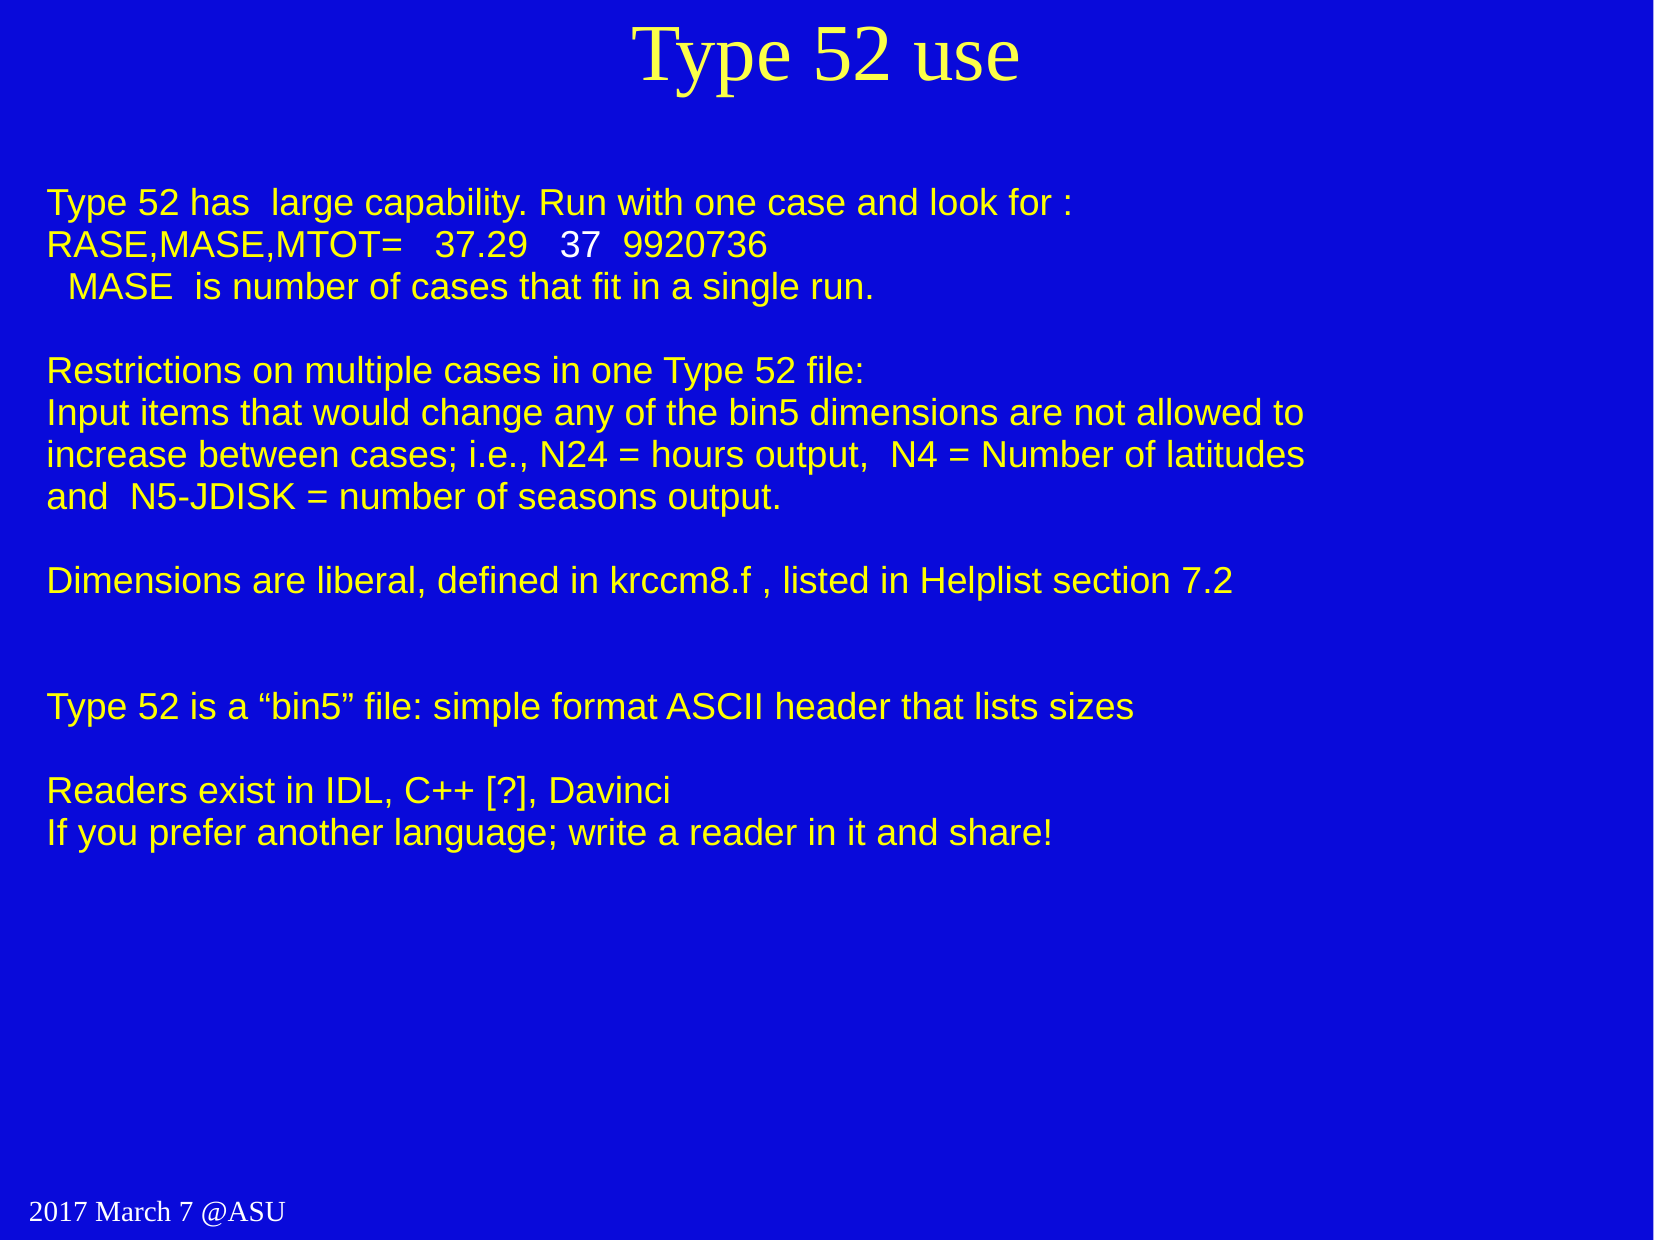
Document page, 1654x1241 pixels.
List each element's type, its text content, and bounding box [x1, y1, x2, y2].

text_box Type 52 has large capability. Run with one case and look for : RASE,MASE,MTOT= 37.29 37 9920736 MASE is number of cases that fit in a single run. Restrictions on multiple cases in one Type 52 file: Input items that would change any of the bin5 dimensions are not allowed to increase between cases; i.e., N24 = hours output, N4 = Number of latitudes and N5-JDISK = number of seasons output. Dimensions are liberal, defined in krccm8.f , listed in Helplist section 7.2 Type 52 is a “bin5” file: simple format ASCII header that lists sizes Readers exist in IDL, C++ [?], Davinci If you prefer another language; write a reader in it and share! [31, 90, 1581, 1116]
title Type 52 use [123, 0, 1529, 90]
